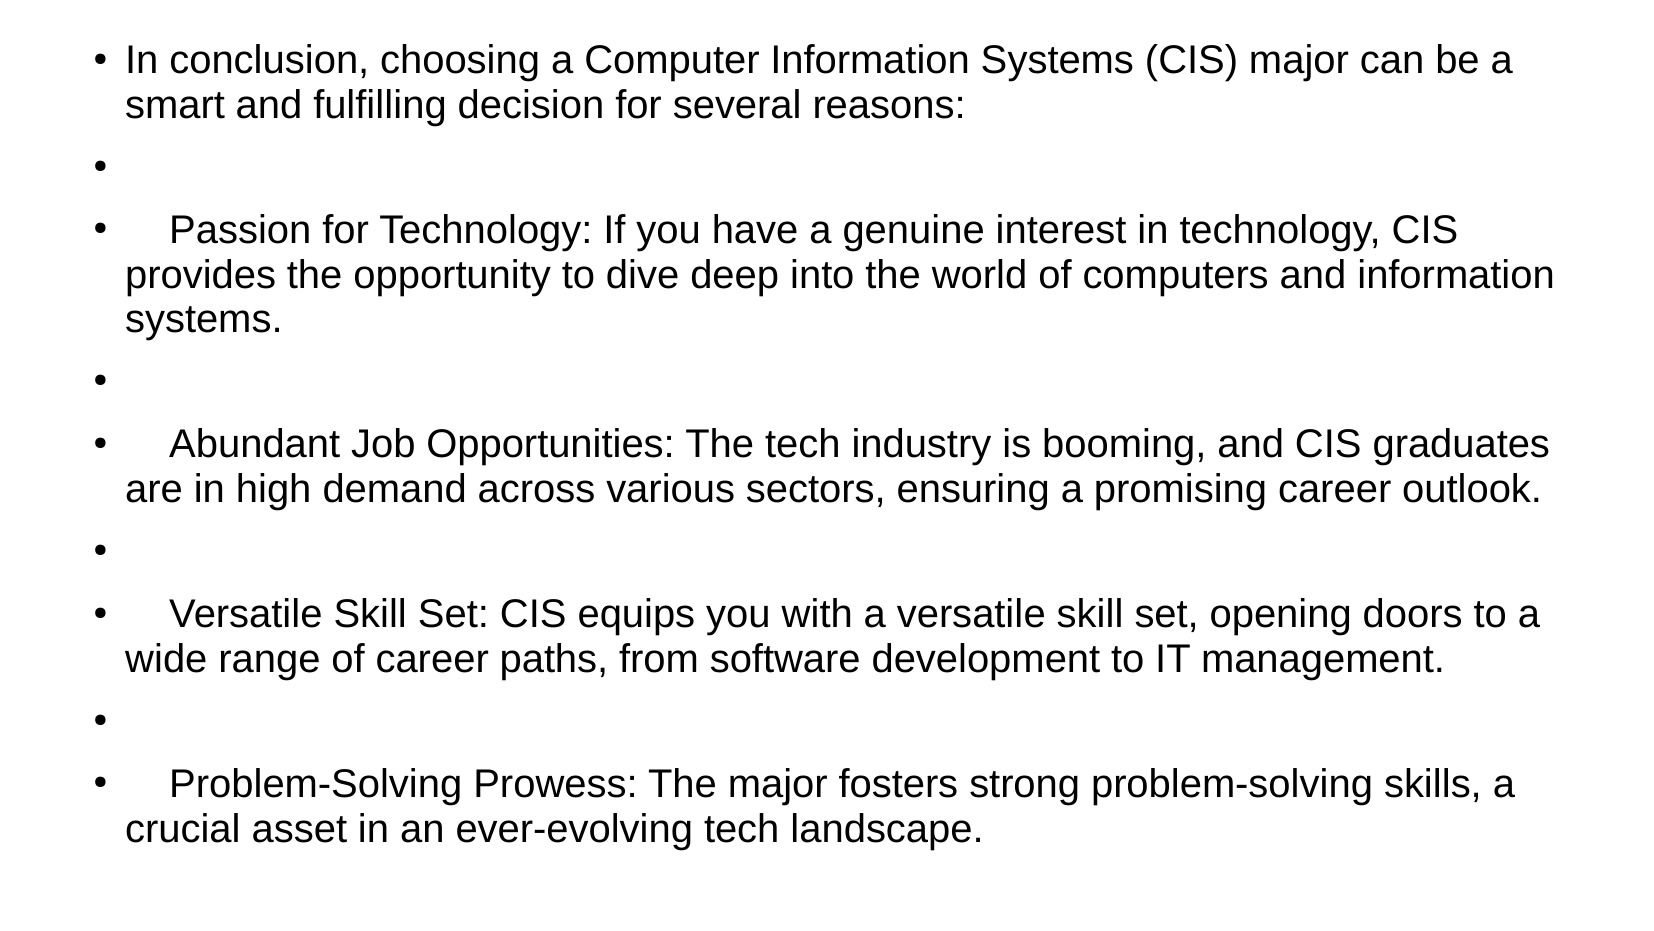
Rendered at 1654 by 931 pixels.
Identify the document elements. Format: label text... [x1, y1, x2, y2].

list In conclusion, choosing a Computer Information Systems (CIS) major can be a smart and fulfilling decision for several reasons: Passion for Technology: If you have a genuine interest in technology, CIS provides the opportunity to dive deep into the world of computers and information systems. Abundant Job Opportunities: The tech industry is booming, and CIS graduates are in high demand across various sectors, ensuring a promising career outlook. Versatile Skill Set: CIS equips you with a versatile skill set, opening doors to a wide range of career paths, from software development to IT management. Problem-Solving Prowess: The major fosters strong problem-solving skills, a crucial asset in an ever-evolving tech landscape. [82, 37, 1571, 863]
